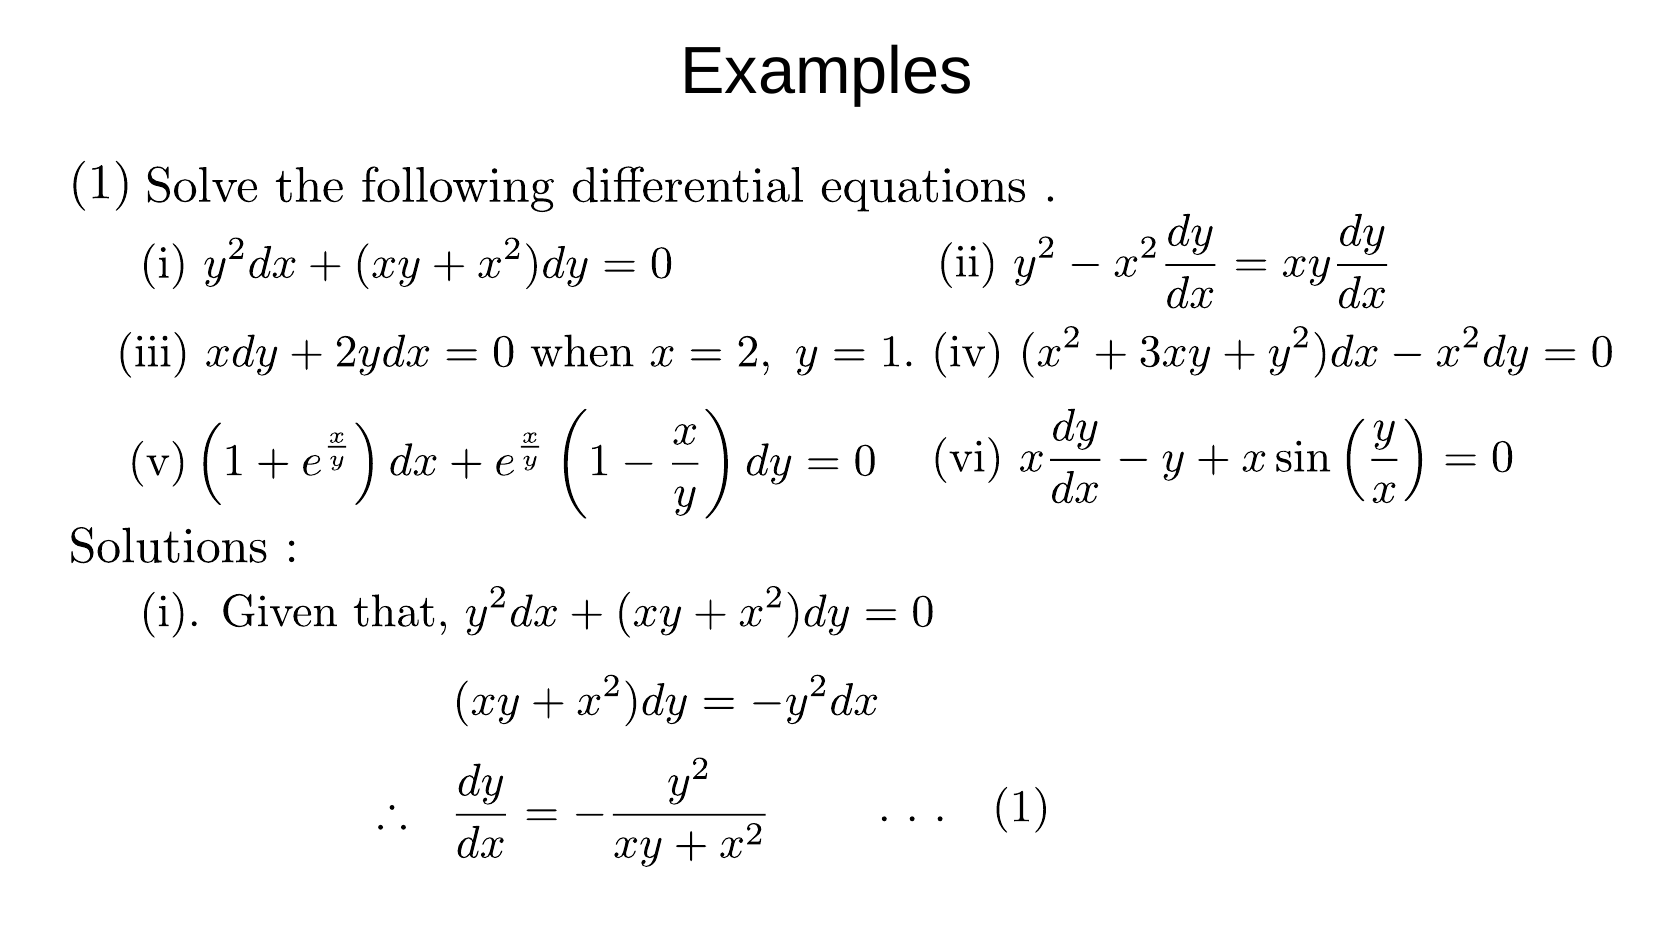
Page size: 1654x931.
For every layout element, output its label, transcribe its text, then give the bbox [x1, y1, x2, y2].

title Examples [82, 23, 1571, 119]
text_box [70, 527, 295, 564]
text_box [147, 166, 1054, 213]
text_box [880, 786, 1046, 833]
text_box [141, 237, 672, 290]
text_box [939, 213, 1388, 309]
text_box [71, 160, 128, 211]
text_box [378, 757, 766, 867]
text_box [130, 408, 875, 519]
text_box [933, 408, 1513, 504]
text_box [454, 674, 878, 727]
text_box [118, 332, 912, 378]
subtitle [47, 141, 1607, 896]
text_box [141, 586, 933, 638]
text_box [933, 326, 1612, 378]
